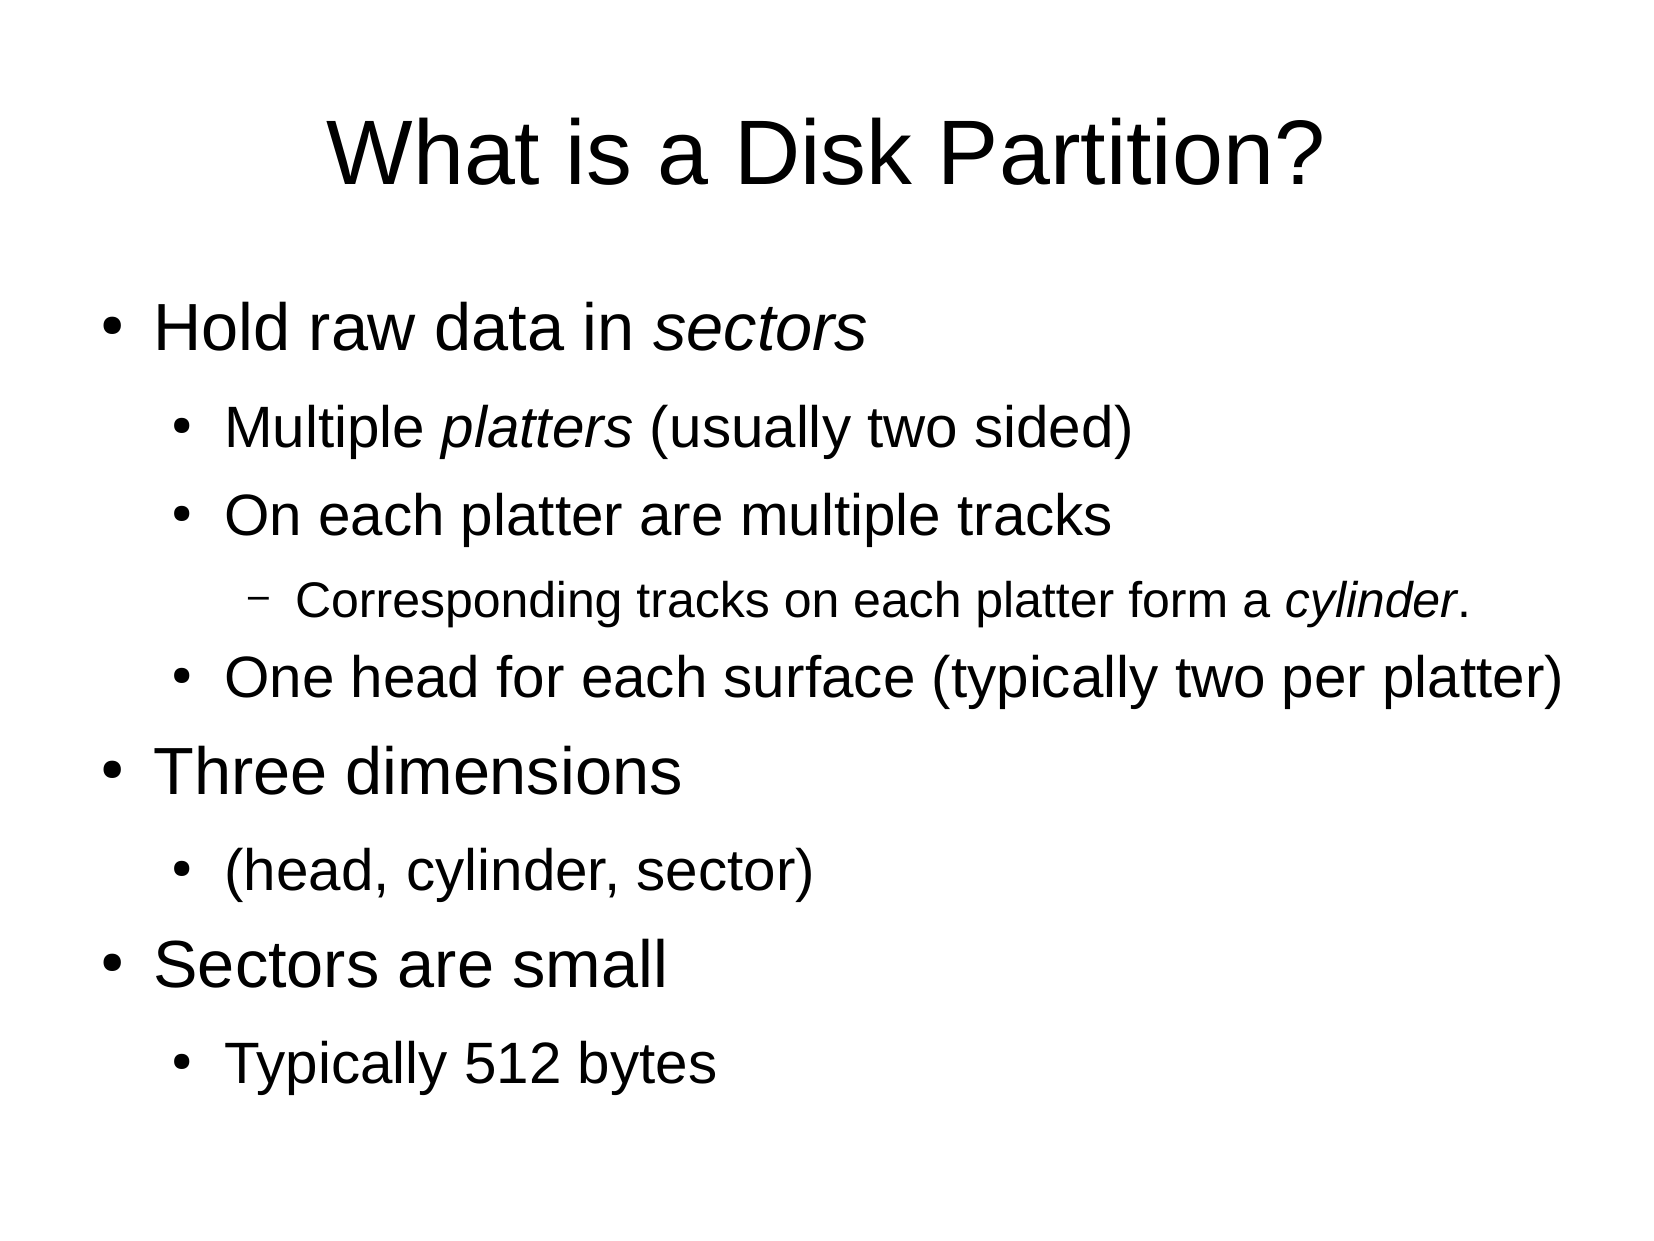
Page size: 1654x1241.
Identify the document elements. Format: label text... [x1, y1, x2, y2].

title What is a Disk Partition? [82, 49, 1571, 257]
list Hold raw data in sectors Multiple platters (usually two sided) On each platter are multiple tracks Corresponding tracks on each platter form a cylinder. One head for each surface (typically two per platter) Three dimensions (head, cylinder, sector) Sectors are small Typically 512 bytes [82, 290, 1571, 1096]
